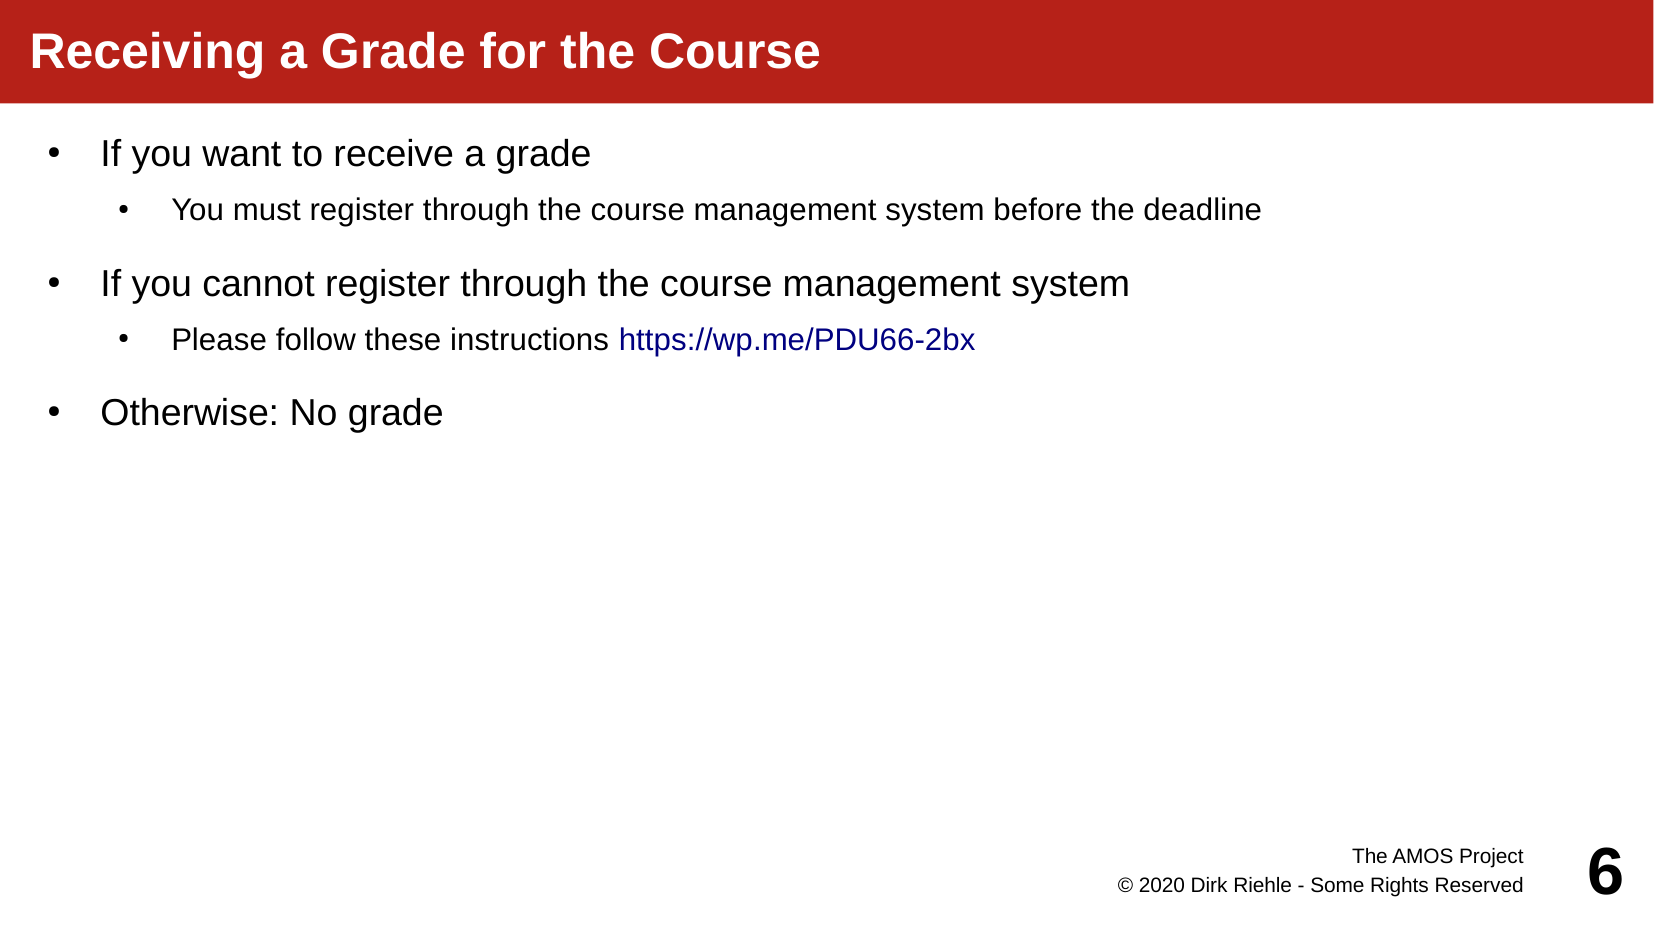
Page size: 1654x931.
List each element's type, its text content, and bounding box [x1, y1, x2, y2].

list If you want to receive a grade You must register through the course management system before the deadline If you cannot register through the course management system Please follow these instructions https://wp.me/PDU66-2bx Otherwise: No grade [29, 132, 1625, 798]
title Receiving a Grade for the Course [0, 0, 1654, 104]
